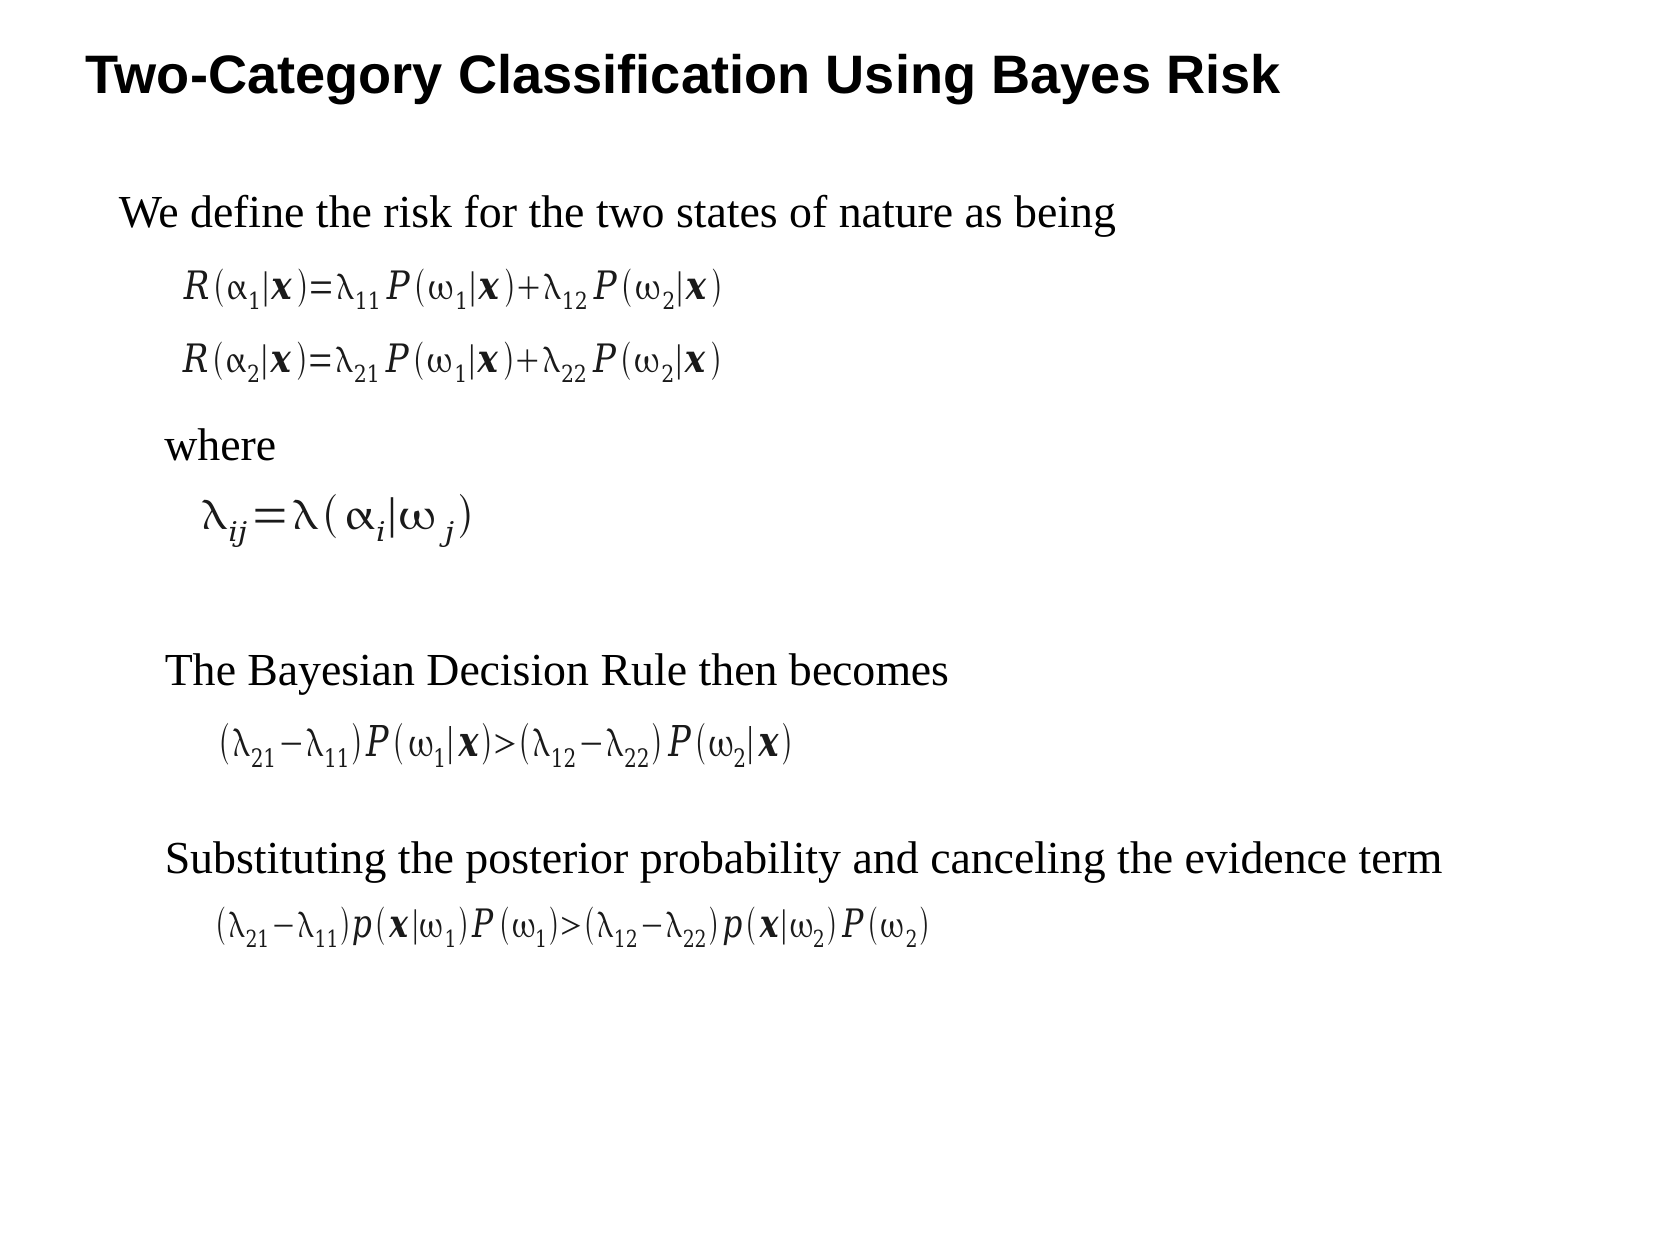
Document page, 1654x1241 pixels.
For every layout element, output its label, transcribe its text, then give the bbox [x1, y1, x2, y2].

text_box We define the risk for the two states of nature as being [104, 179, 1132, 246]
chart [173, 263, 730, 316]
text_box Substituting the posterior probability and canceling the evidence term [150, 825, 1459, 891]
chart [208, 900, 936, 954]
chart [210, 716, 801, 774]
chart [187, 487, 487, 548]
text_box Two-Category Classification Using Bayes Risk [70, 37, 1538, 113]
text_box where [149, 412, 326, 479]
text_box The Bayesian Decision Rule then becomes [150, 637, 965, 704]
chart [172, 335, 729, 389]
